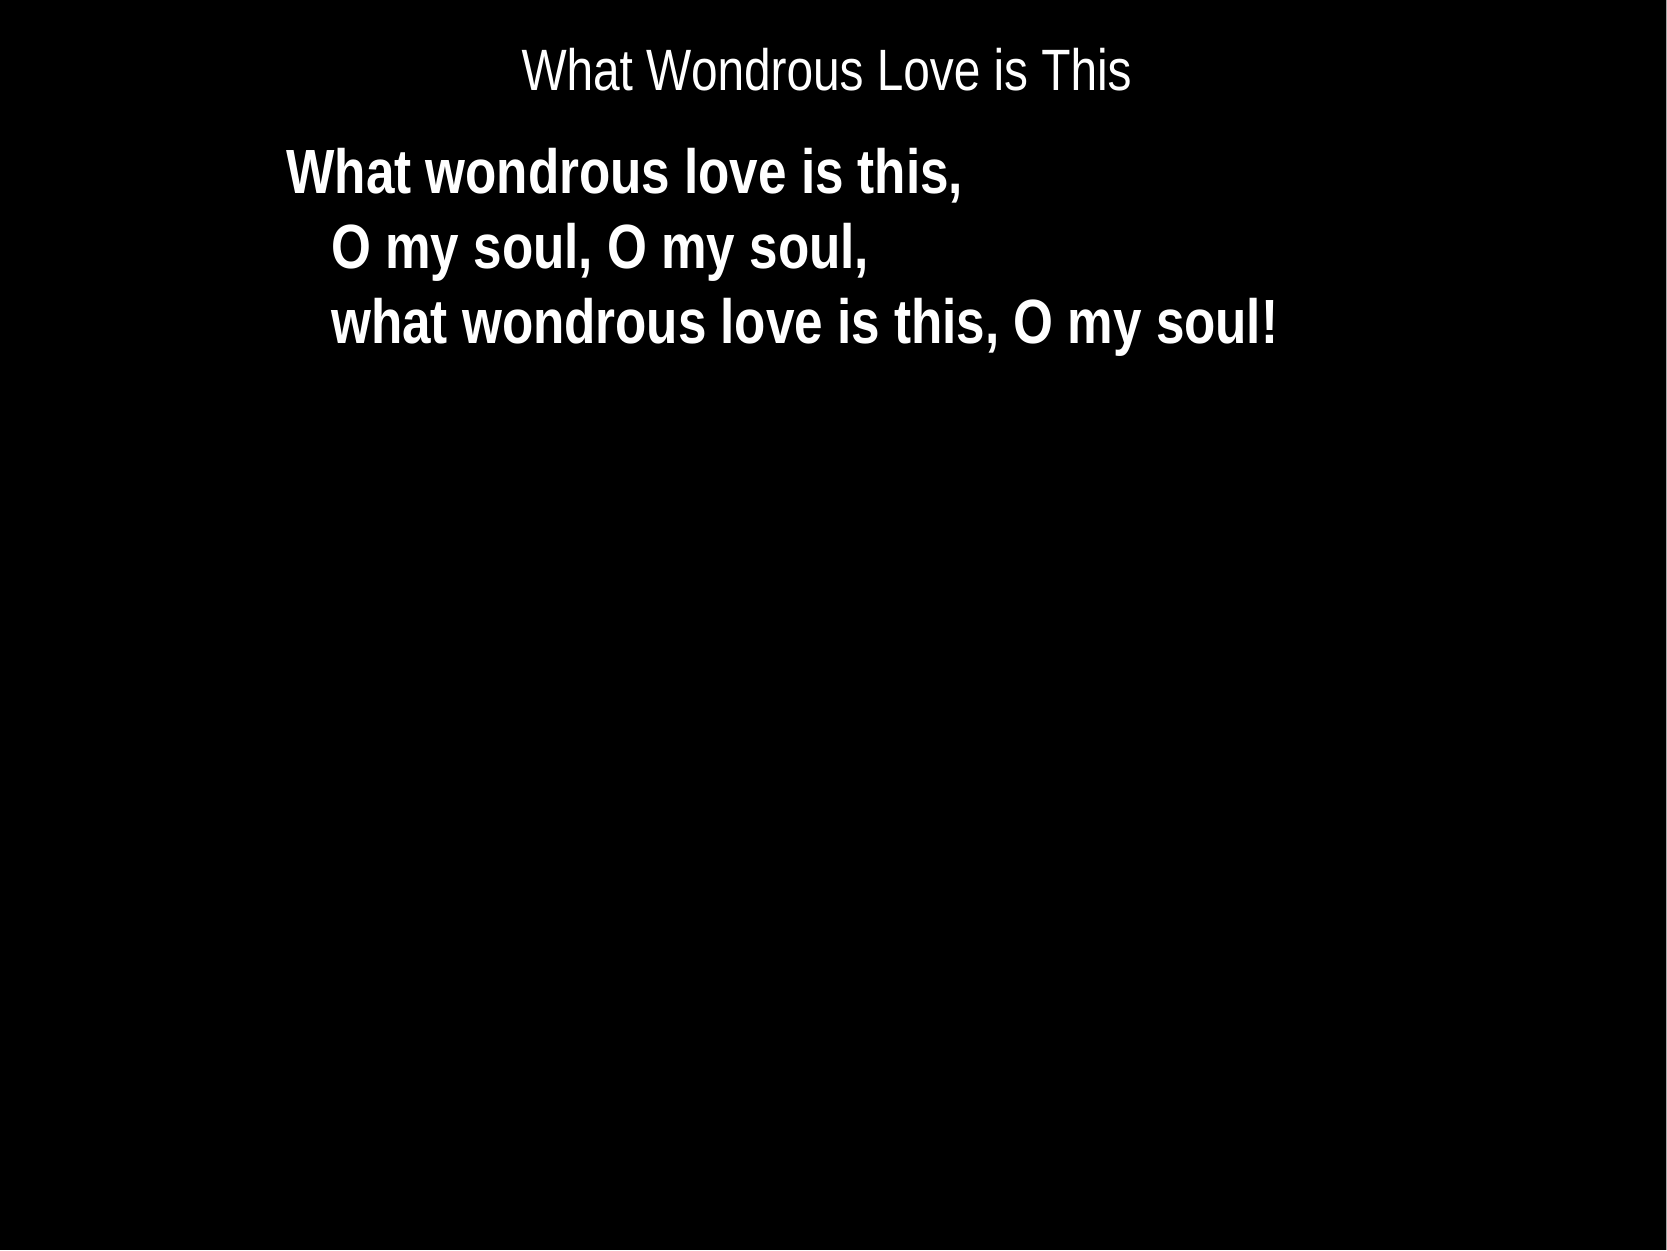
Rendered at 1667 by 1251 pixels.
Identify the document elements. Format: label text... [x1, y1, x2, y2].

title What Wondrous Love is This [97, 0, 1569, 109]
text_box What wondrous love is this, O my soul, O my soul, what wondrous love is this, O my soul! [286, 130, 1446, 569]
